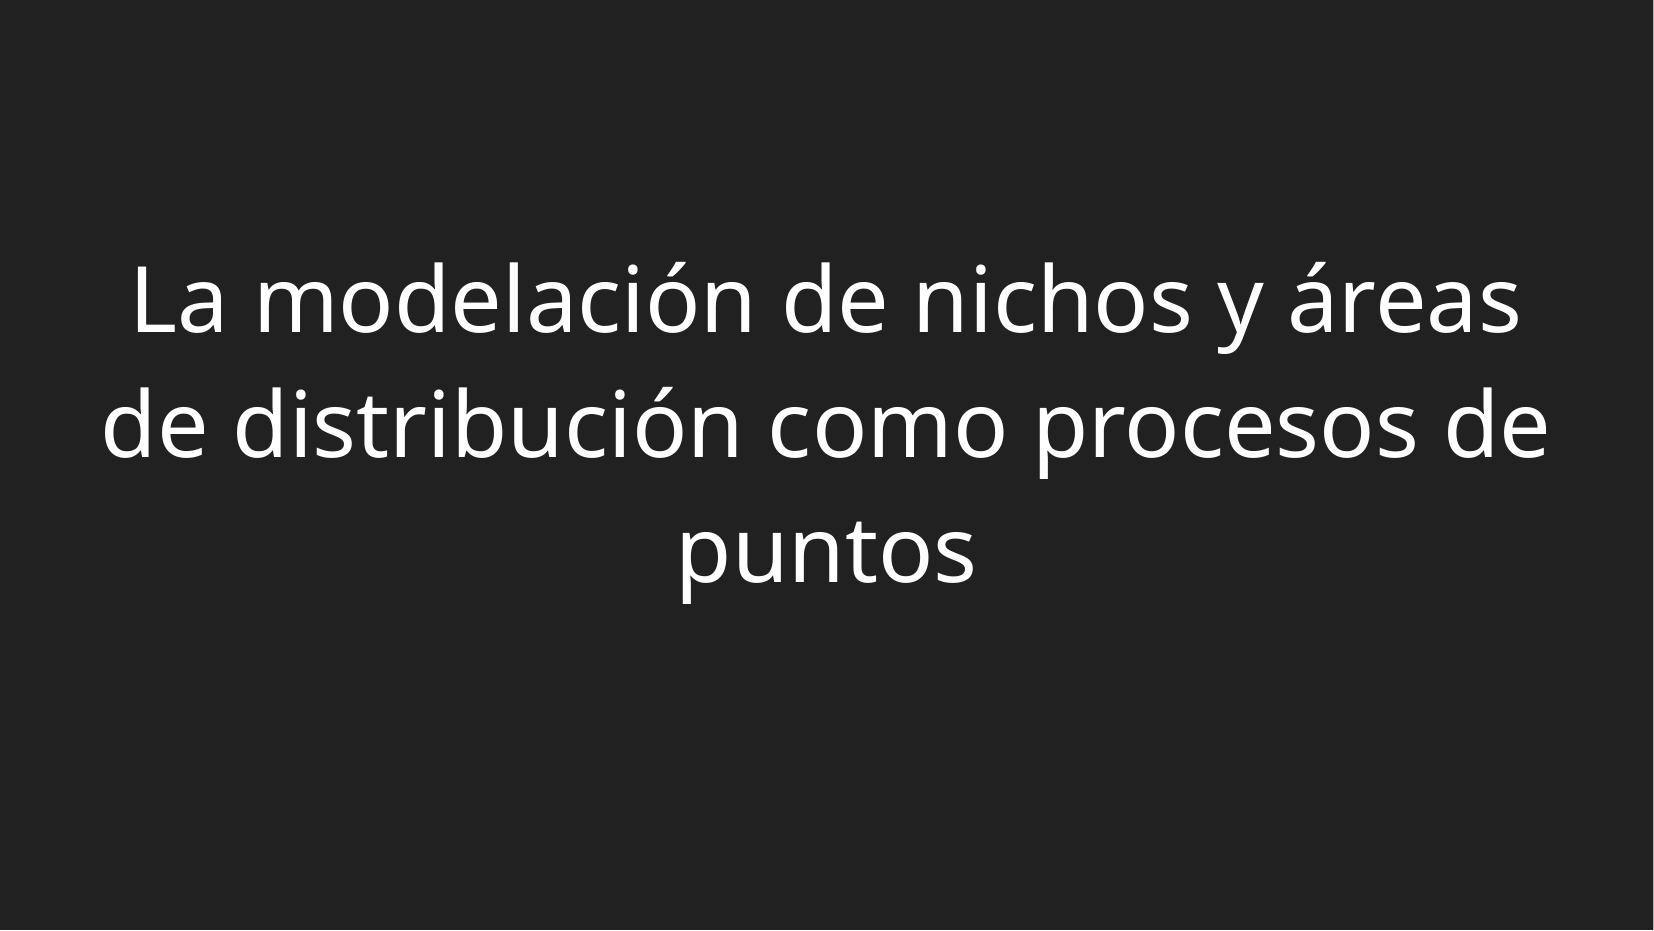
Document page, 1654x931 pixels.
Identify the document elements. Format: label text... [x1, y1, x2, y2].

title La modelación de nichos y áreas de distribución como procesos de puntos [82, 312, 1571, 533]
